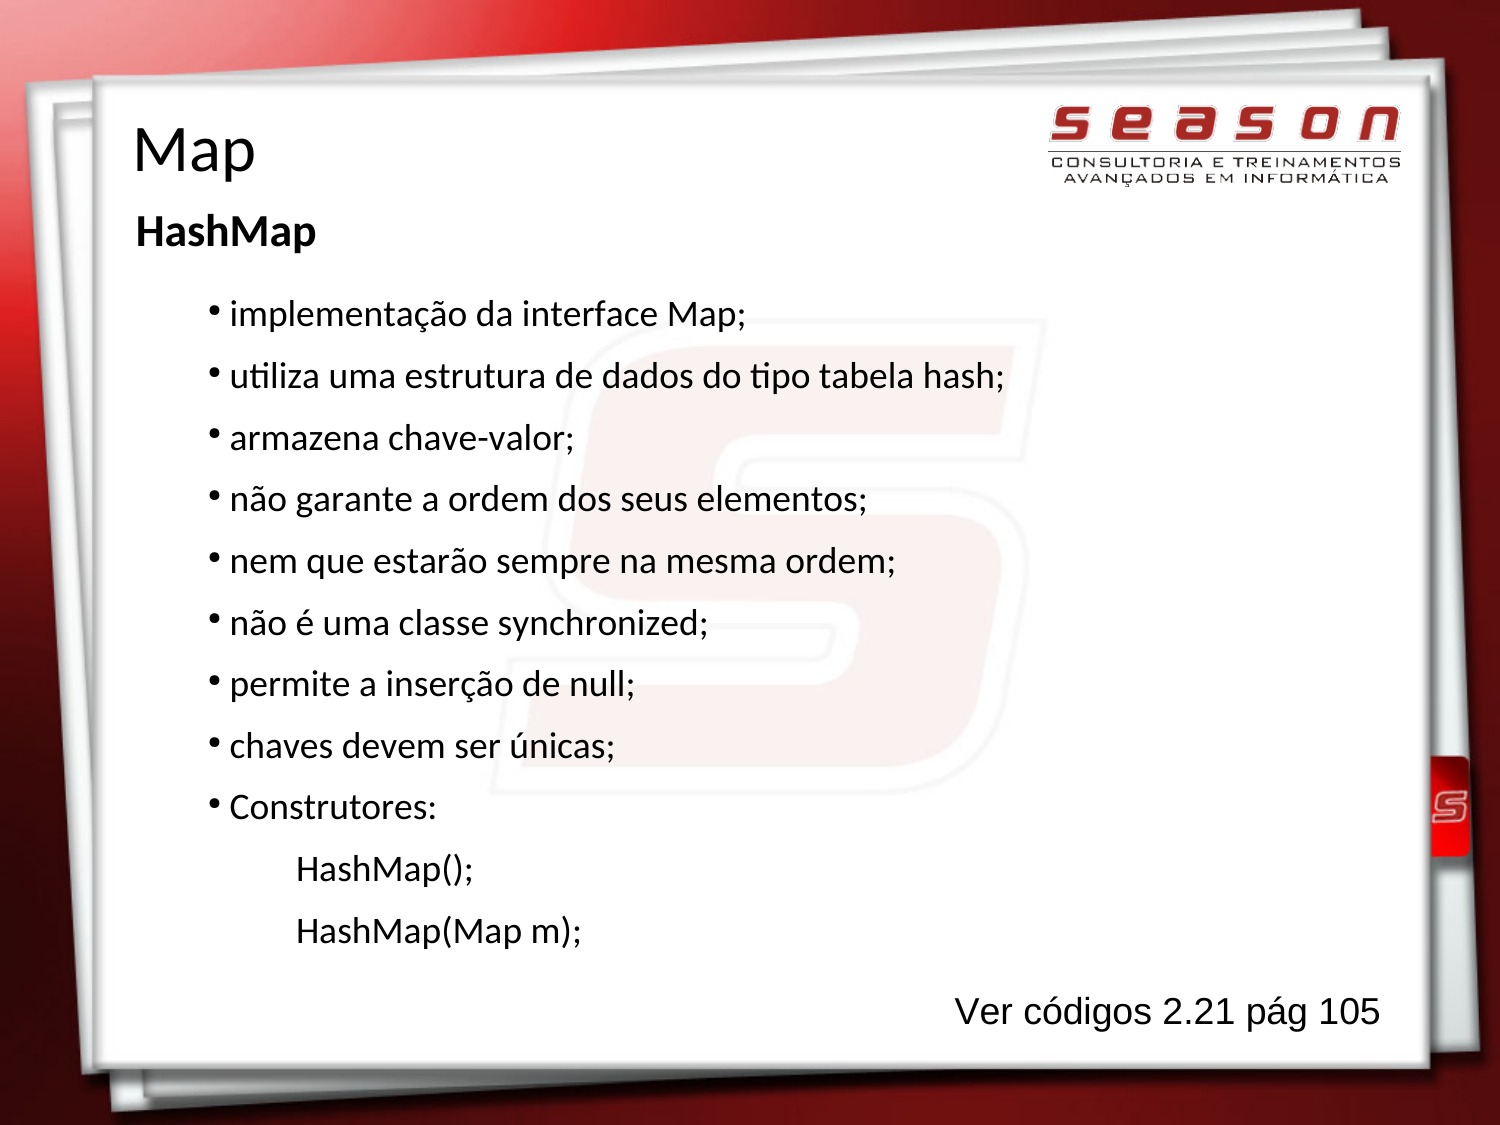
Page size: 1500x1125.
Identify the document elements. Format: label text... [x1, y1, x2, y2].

text_box implementação da interface Map; utiliza uma estrutura de dados do tipo tabela hash; armazena chave-valor; não garante a ordem dos seus elementos; nem que estarão sempre na mesma ordem; não é uma classe synchronized; permite a inserção de null; chaves devem ser únicas; Construtores: HashMap(); HashMap(Map m); [207, 289, 1328, 951]
text_box Ver códigos 2.21 pág 105 [708, 979, 1396, 1040]
picture [0, 0, 1500, 1125]
text_box HashMap [135, 200, 1246, 256]
title Map [118, 33, 1394, 257]
